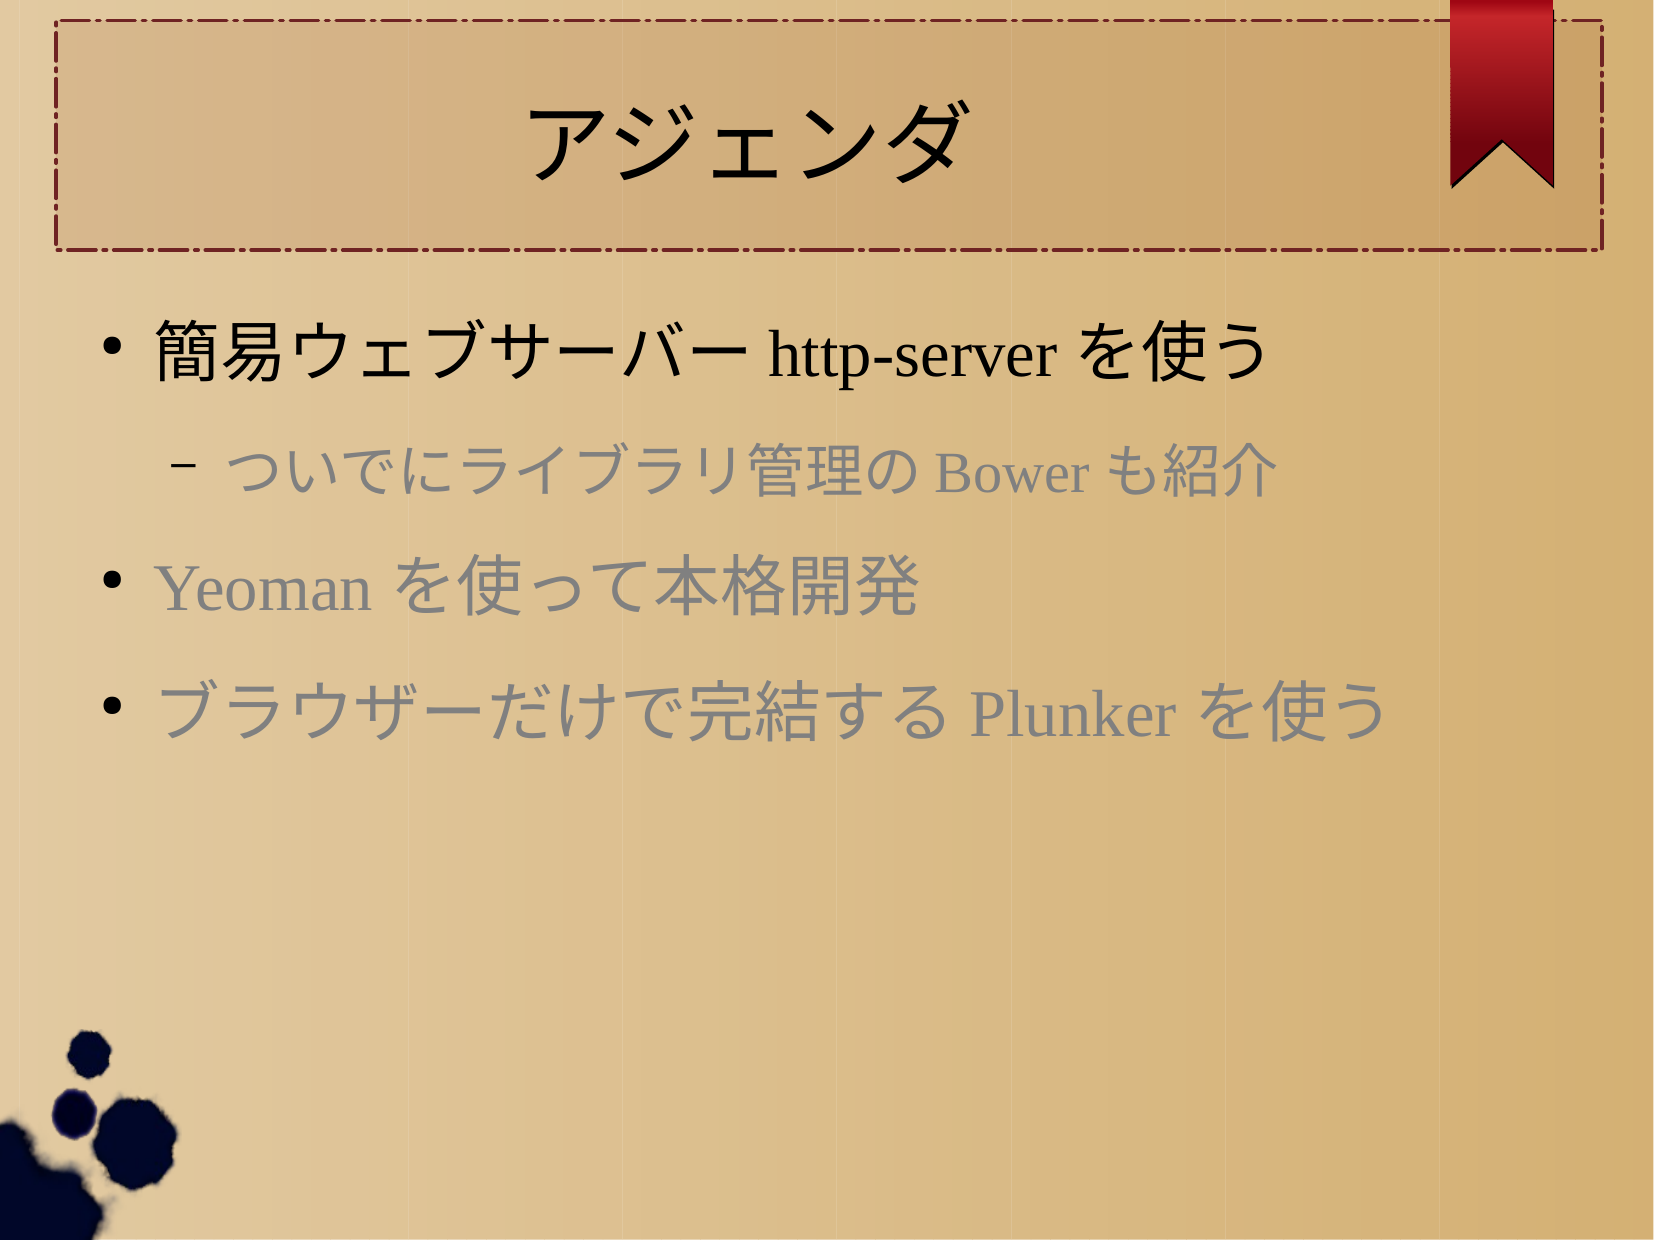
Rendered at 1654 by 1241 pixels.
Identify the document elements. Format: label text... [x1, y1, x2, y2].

title アジェンダ [82, 47, 1412, 229]
list 簡易ウェブサーバー http-server を使う ついでにライブラリ管理の Bower も紹介 Yeoman を使って本格開発 ブラウザーだけで完結する Plunker を使う [82, 299, 1571, 1019]
